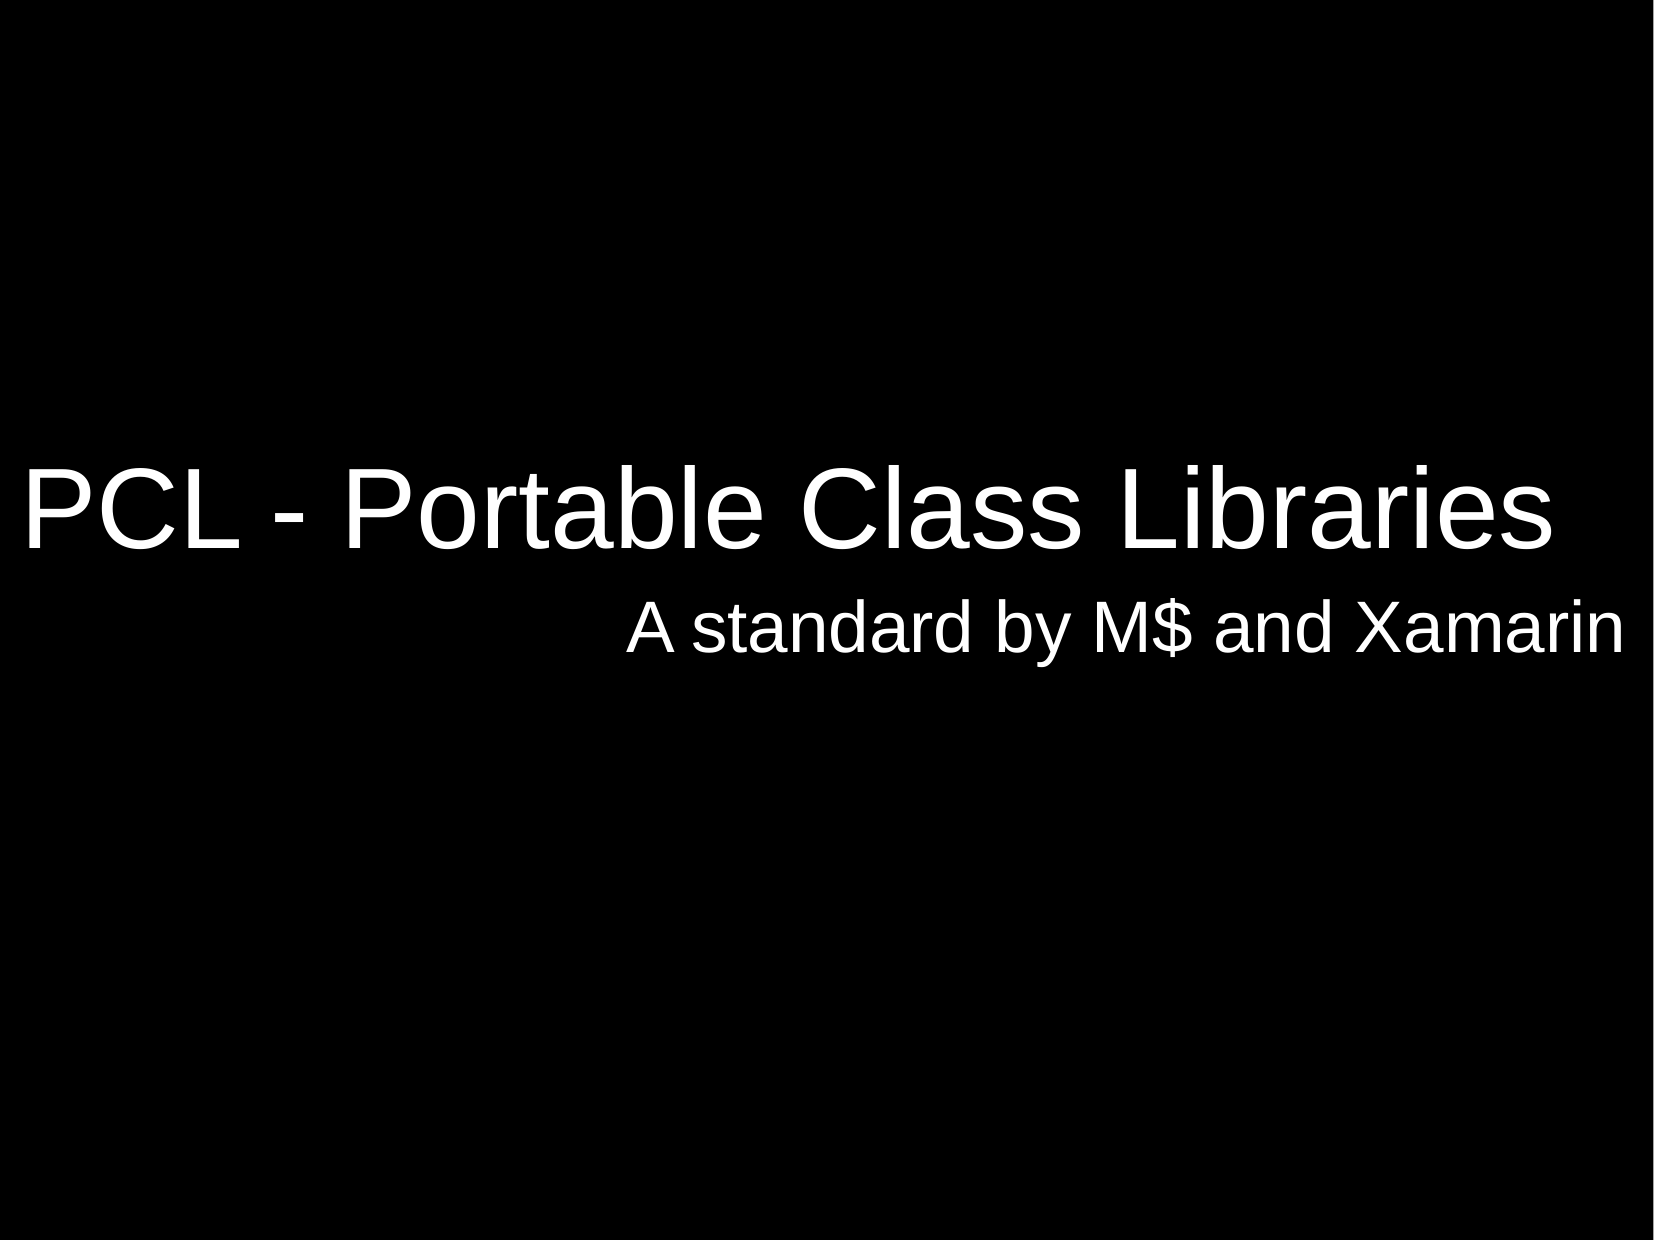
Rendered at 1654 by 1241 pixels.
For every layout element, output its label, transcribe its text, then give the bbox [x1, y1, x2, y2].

text_box A standard by M$ and Xamarin [389, 578, 1642, 676]
text_box PCL - Portable Class Libraries [5, 437, 1619, 591]
